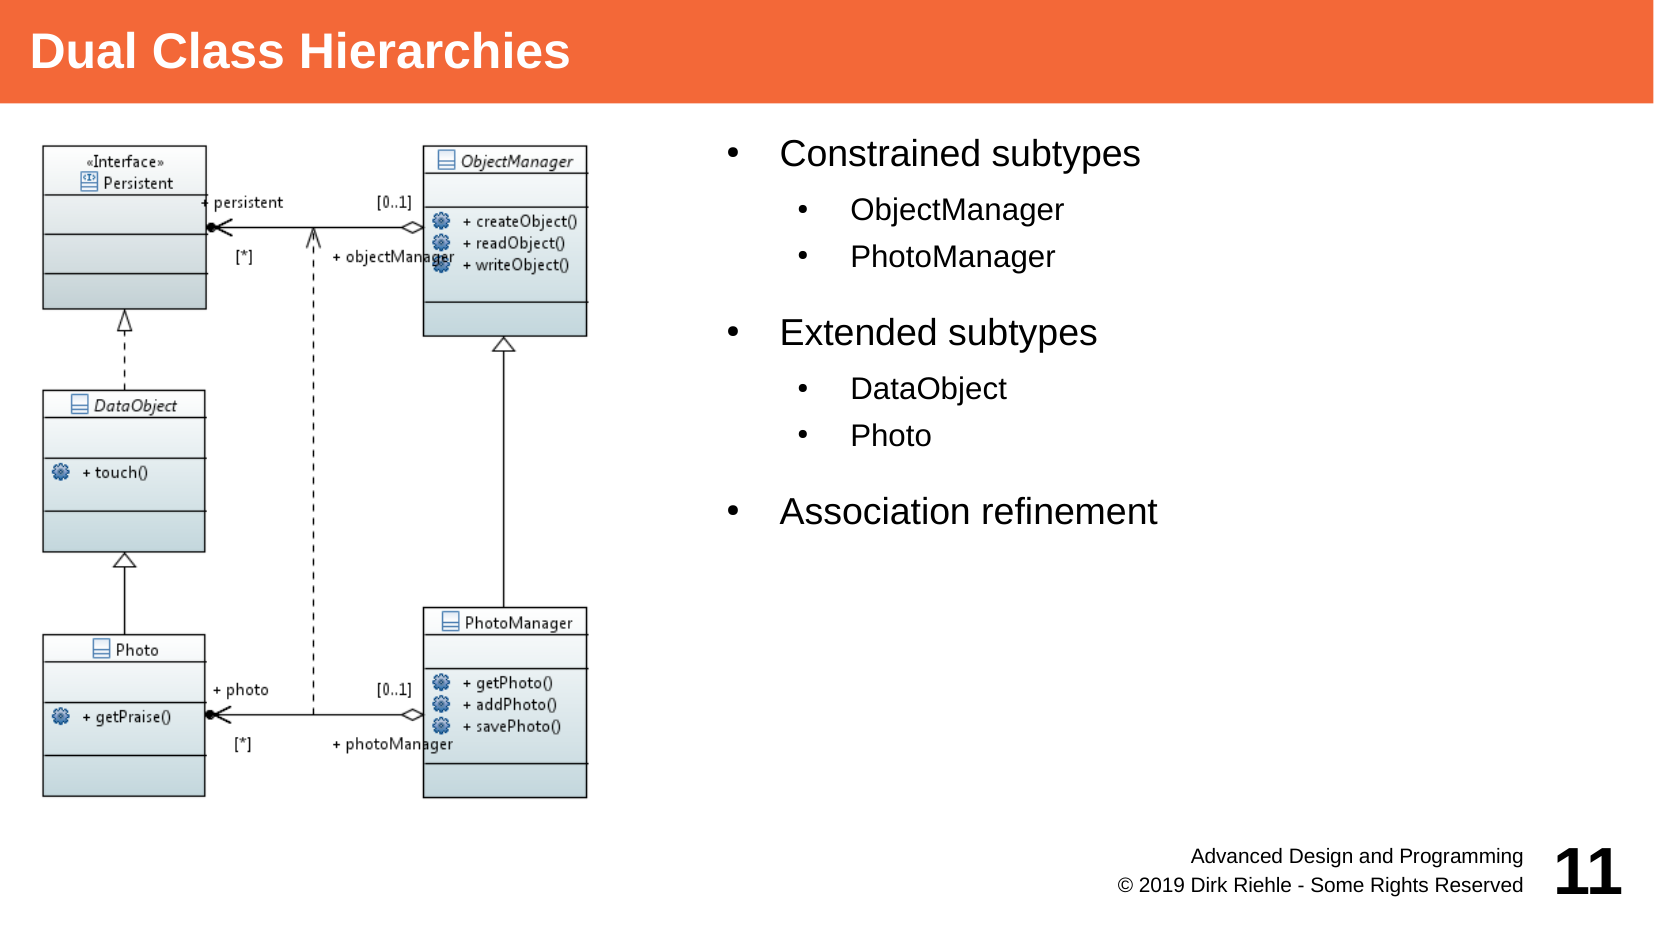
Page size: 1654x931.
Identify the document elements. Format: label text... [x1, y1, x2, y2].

title Dual Class Hierarchies [0, 0, 1654, 104]
picture [29, 132, 601, 813]
list Constrained subtypes ObjectManager PhotoManager Extended subtypes DataObject Photo Association refinement [708, 132, 1595, 813]
